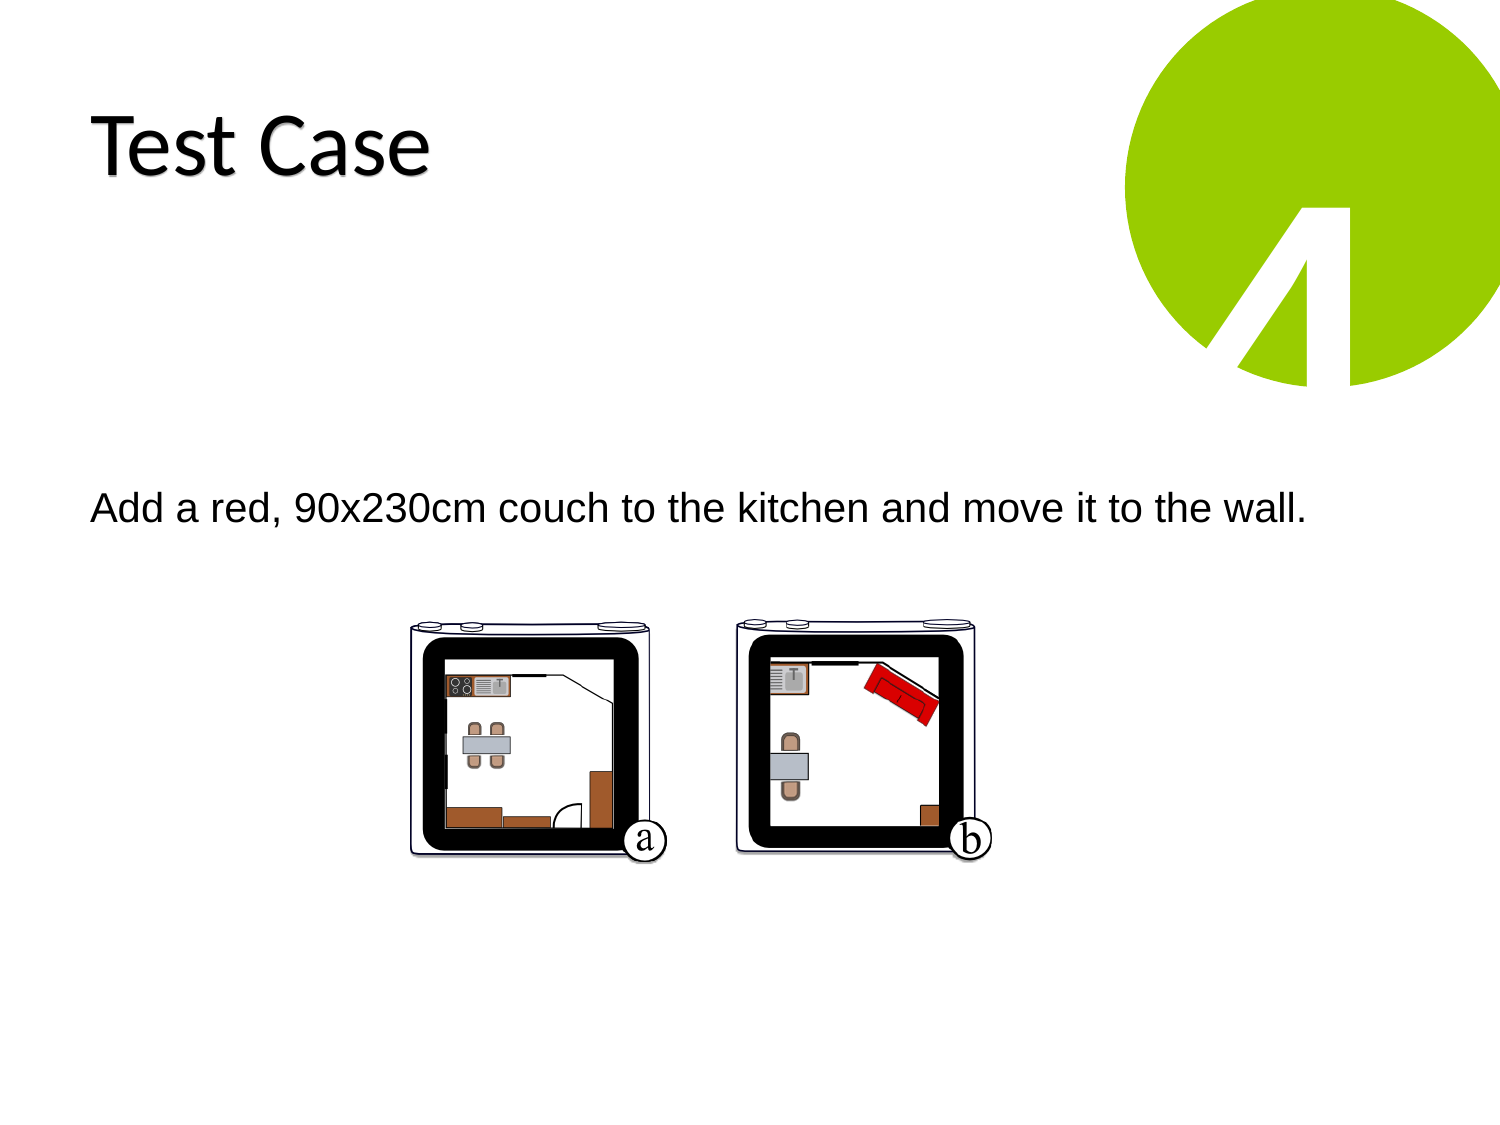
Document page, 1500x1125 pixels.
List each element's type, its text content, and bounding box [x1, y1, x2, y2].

text_box 4 [932, 0, 1500, 382]
text_box [1350, 366, 1415, 386]
title Test Case [75, 45, 1029, 233]
text_box [1384, 0, 1416, 9]
picture [410, 620, 992, 862]
text_box Add a red, 90x230cm couch to the kitchen and move it to the wall. [75, 473, 1334, 540]
text_box 4 [1224, 260, 1307, 388]
